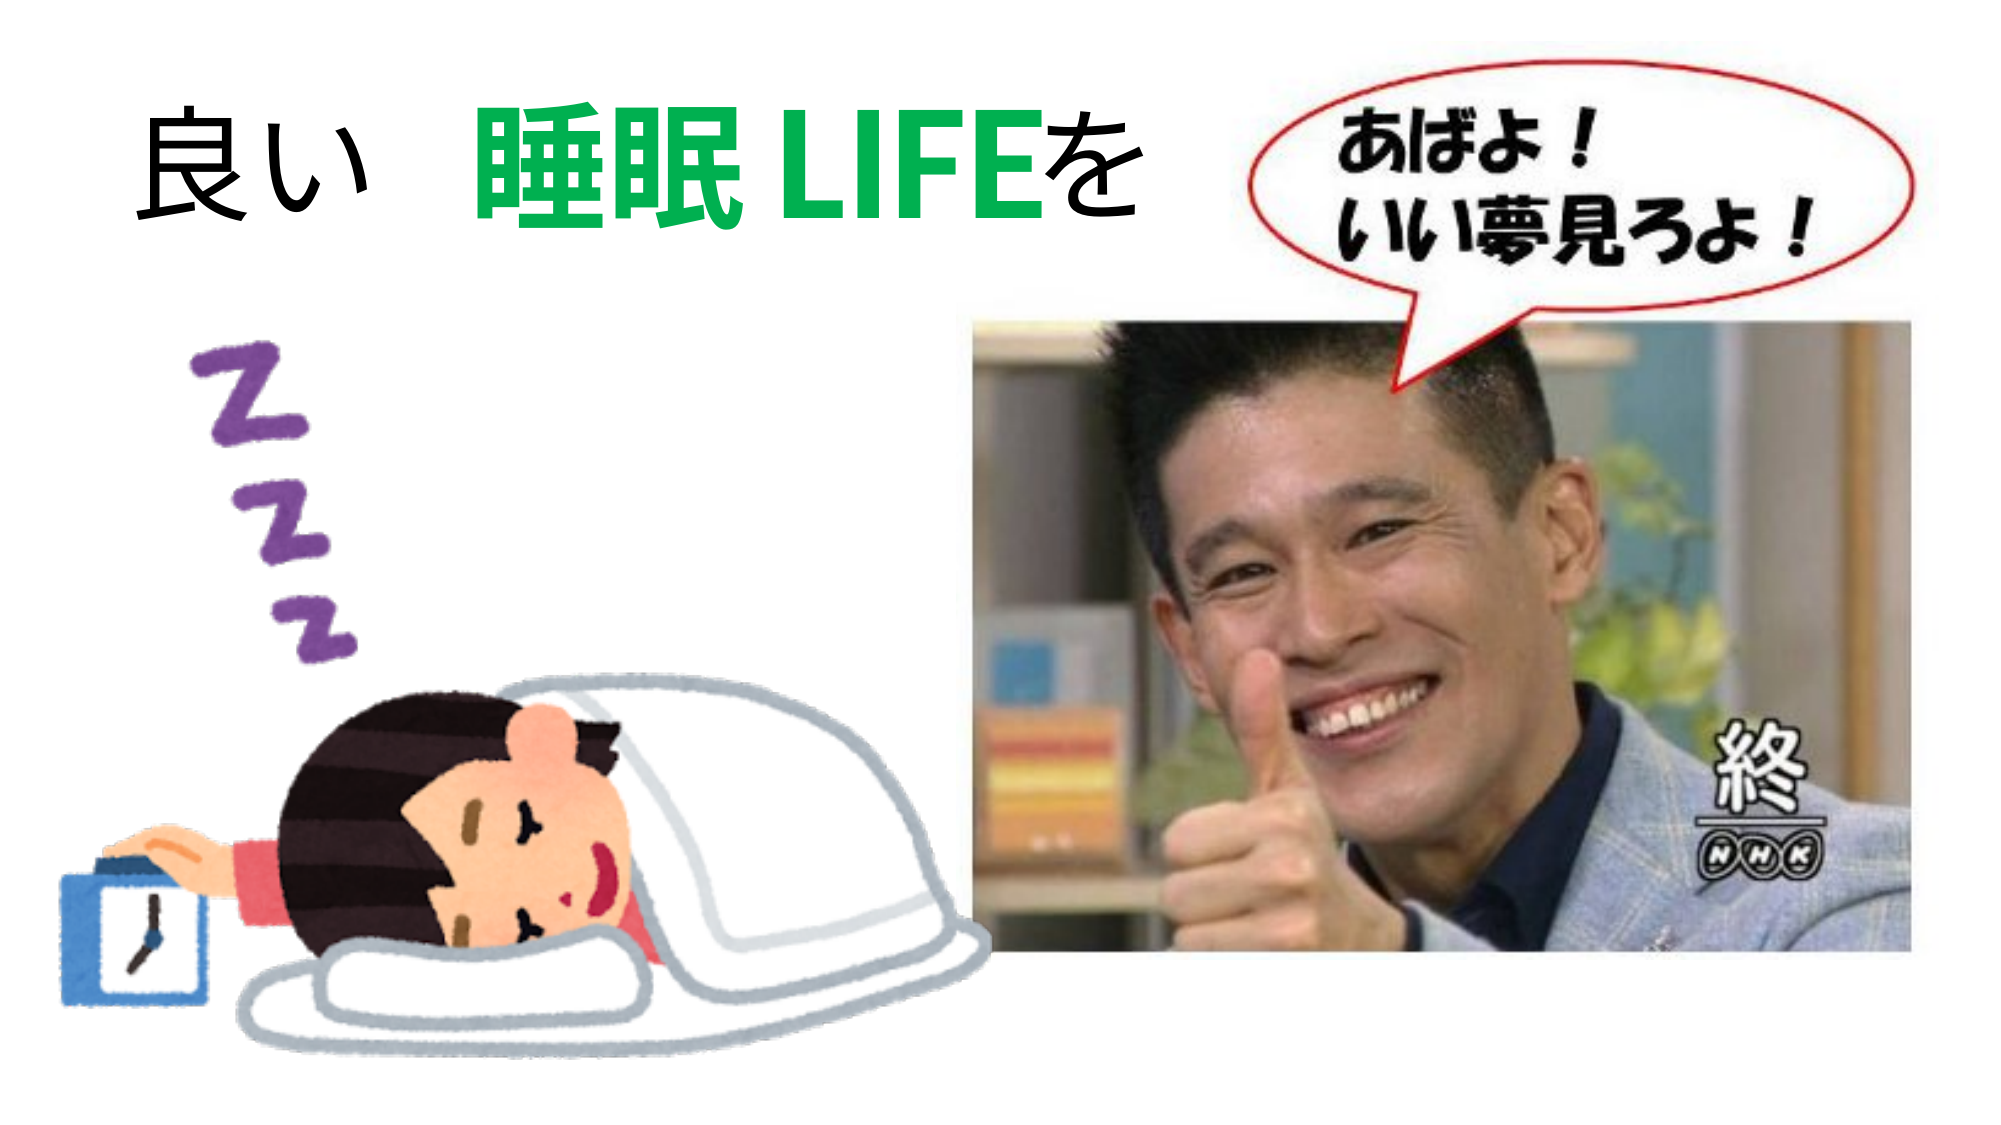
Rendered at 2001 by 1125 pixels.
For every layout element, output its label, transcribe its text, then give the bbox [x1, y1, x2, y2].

text_box 良い を [112, 79, 382, 245]
picture [38, 41, 1939, 1125]
text_box 睡眠 LIFE [382, 44, 1167, 260]
text_box 良い を [1167, 79, 1531, 245]
